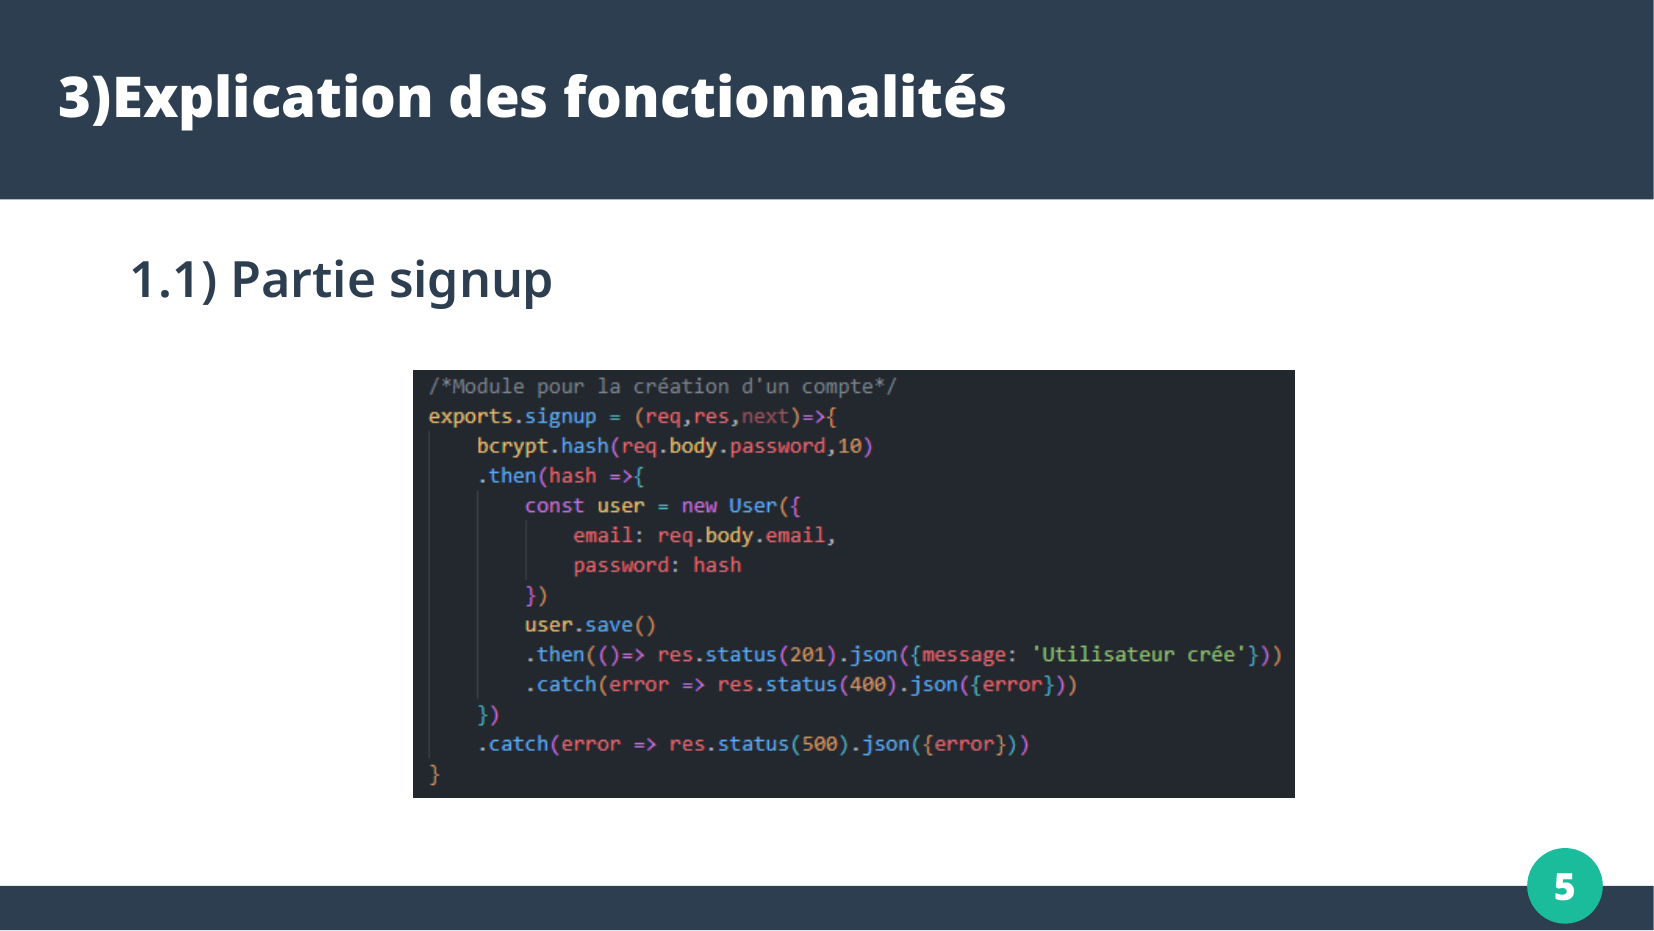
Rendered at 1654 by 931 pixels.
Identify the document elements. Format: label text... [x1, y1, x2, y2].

title 3)Explication des fonctionnalités [59, 37, 1595, 155]
list 1.1) Partie signup [59, 243, 1595, 864]
picture [413, 370, 1295, 798]
